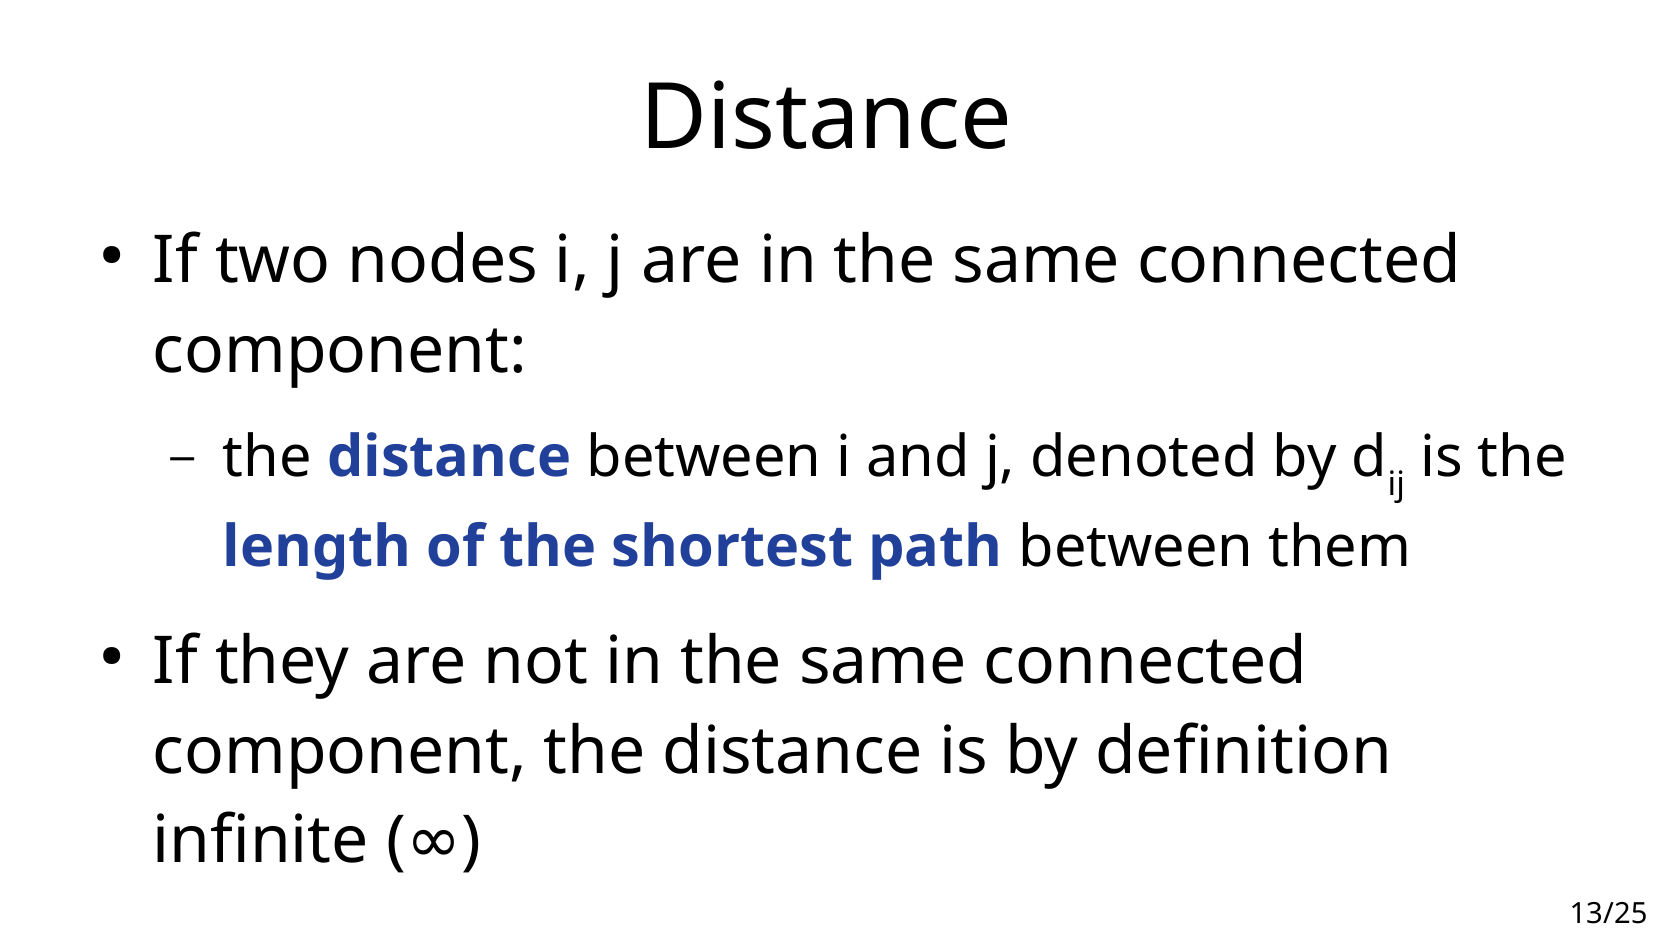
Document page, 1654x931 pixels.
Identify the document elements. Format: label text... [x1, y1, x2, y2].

title Distance [82, 1, 1571, 211]
list If two nodes i, j are in the same connected component: the distance between i and j, denoted by dij is the length of the shortest path between them If they are not in the same connected component, the distance is by definition infinite (∞) [82, 211, 1571, 886]
